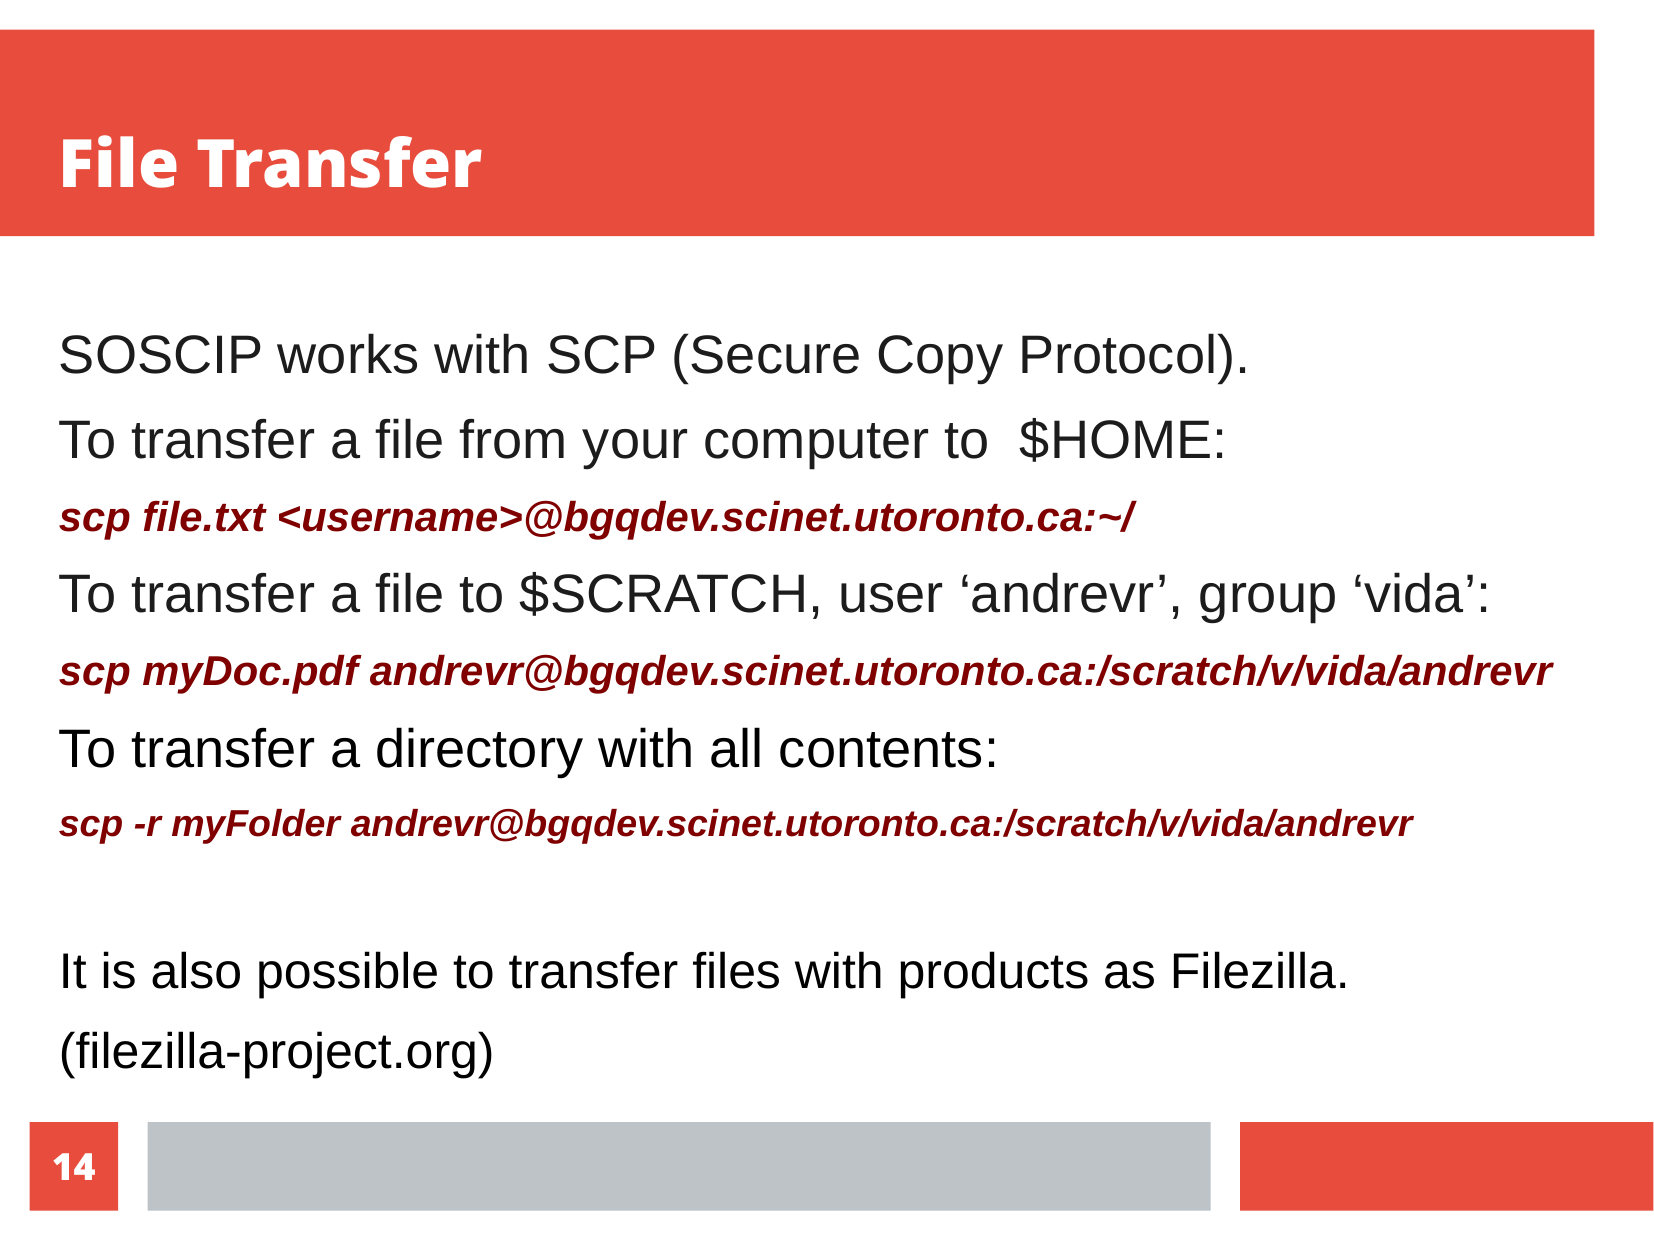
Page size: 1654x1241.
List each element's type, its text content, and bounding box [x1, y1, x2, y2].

list SOSCIP works with SCP (Secure Copy Protocol). To transfer a file from your computer to $HOME: scp file.txt <username>@bgqdev.scinet.utoronto.ca:~/ To transfer a file to $SCRATCH, user ‘andrevr’, group ‘vida’: scp myDoc.pdf andrevr@bgqdev.scinet.utoronto.ca:/scratch/v/vida/andrevr To transfer a directory with all contents: scp -r myFolder andrevr@bgqdev.scinet.utoronto.ca:/scratch/v/vida/andrevr It is also possible to transfer files with products as Filezilla. (filezilla-project.org) [59, 324, 1565, 1093]
title File Transfer [59, 59, 1595, 207]
